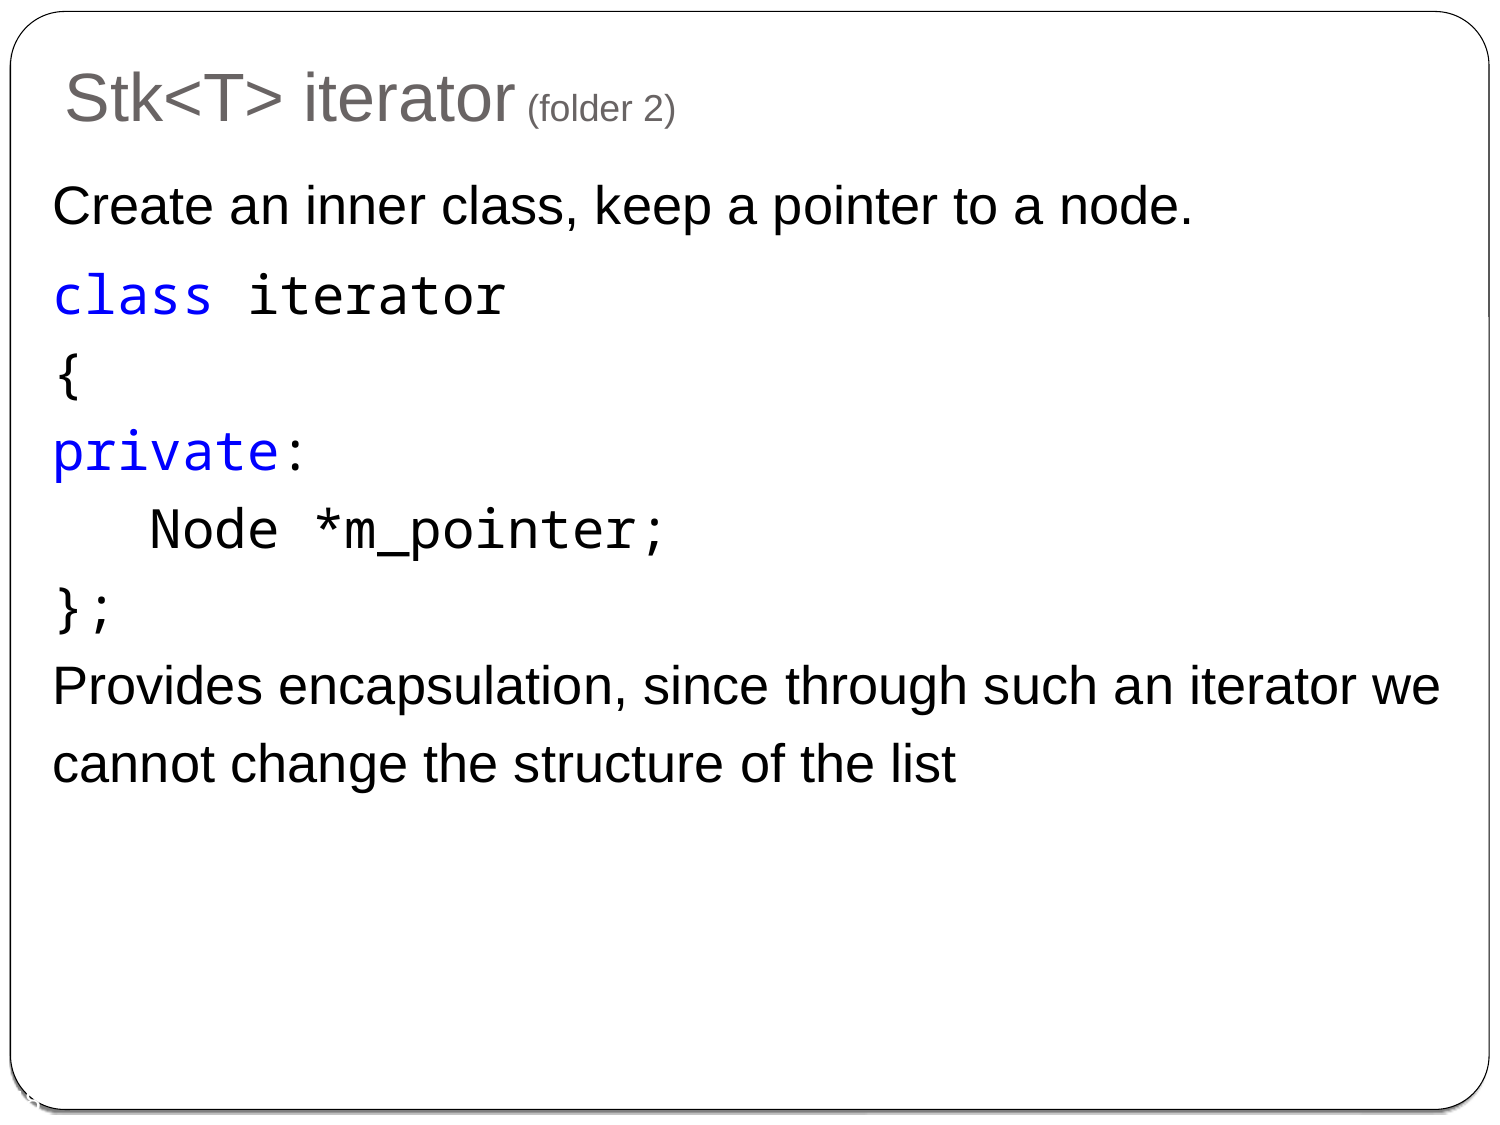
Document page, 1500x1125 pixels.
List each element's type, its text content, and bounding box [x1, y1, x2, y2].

title Stk<T> iterator (folder 2) [50, 45, 1450, 150]
list Create an inner class, keep a pointer to a node. class iterator { private: Node *m_pointer; }; Provides encapsulation, since through such an iterator we cannot change the structure of the list [37, 162, 1463, 1088]
slide_number <number> [0, 1074, 50, 1125]
